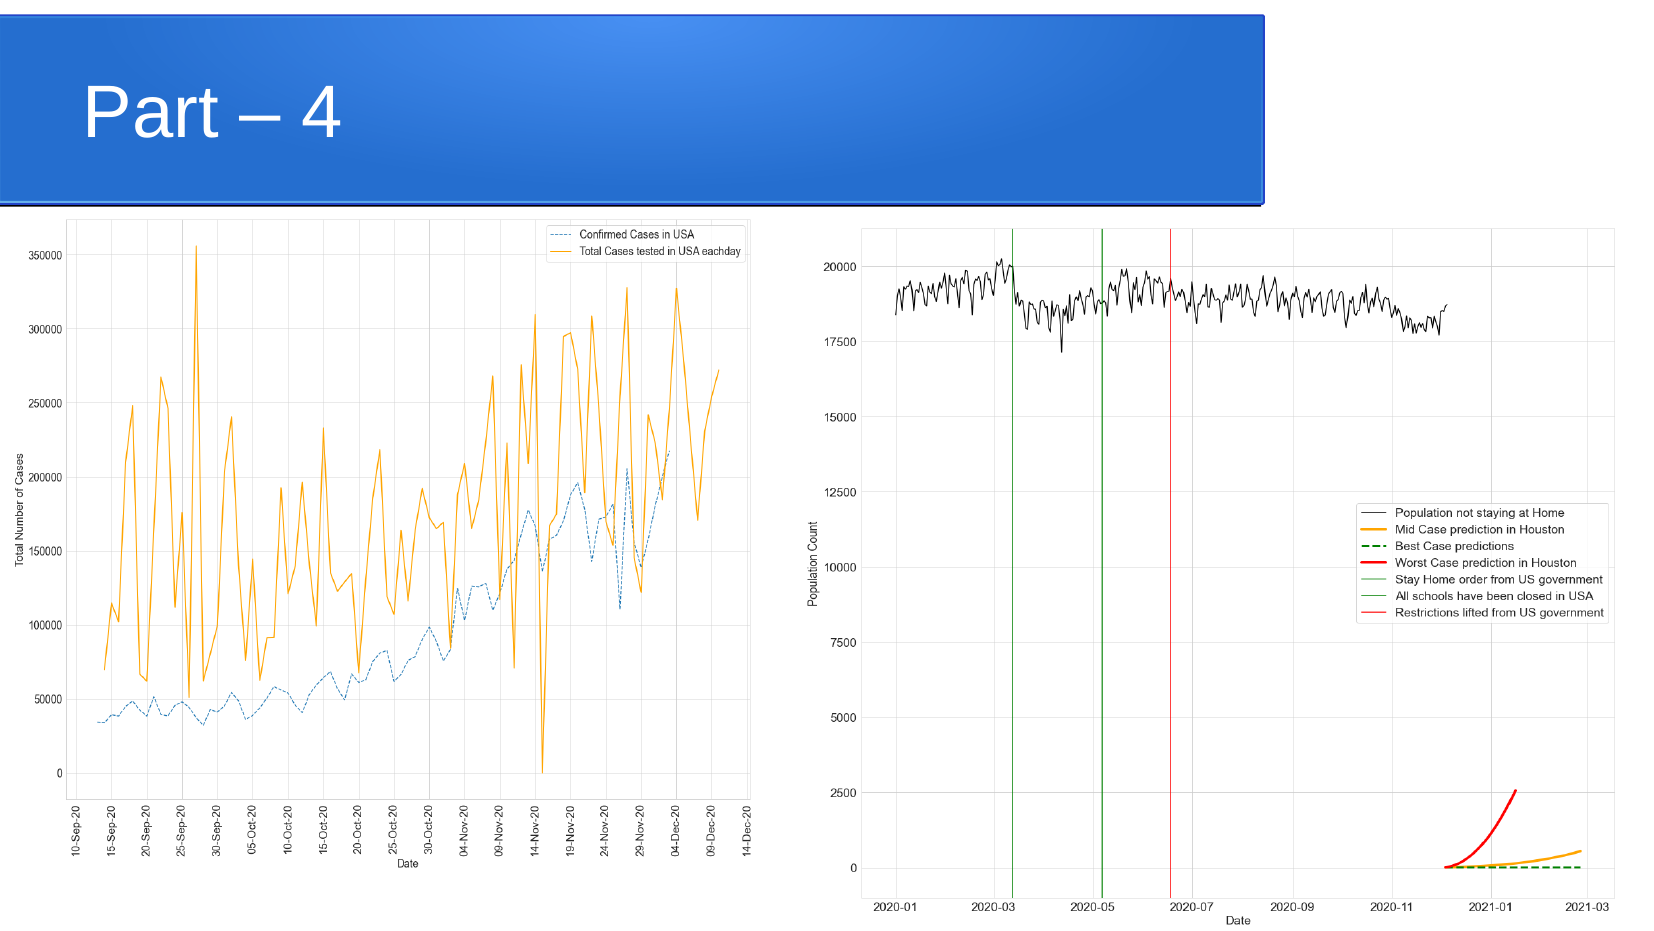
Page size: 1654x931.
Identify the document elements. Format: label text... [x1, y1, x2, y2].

picture [803, 224, 1619, 931]
title Part – 4 [82, 35, 1235, 189]
picture [11, 215, 756, 875]
